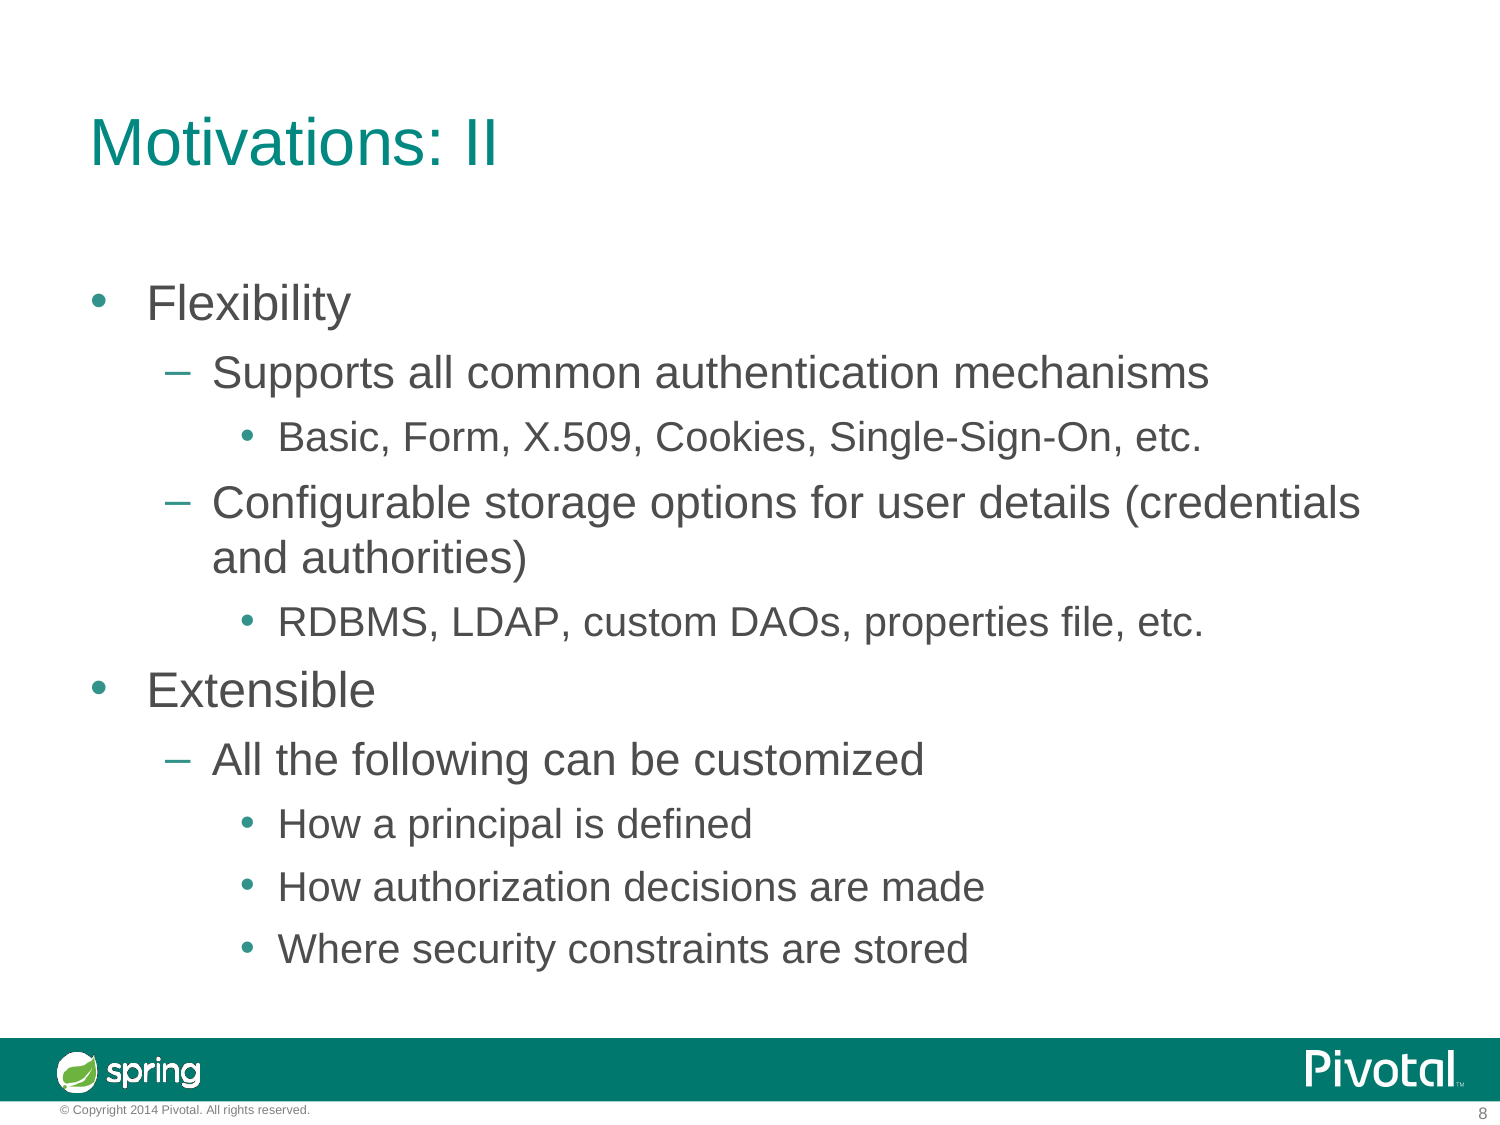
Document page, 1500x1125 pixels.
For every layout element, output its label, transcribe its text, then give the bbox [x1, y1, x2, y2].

list Flexibility Supports all common authentication mechanisms Basic, Form, X.509, Cookies, Single-Sign-On, etc. Configurable storage options for user details (credentials and authorities) RDBMS, LDAP, custom DAOs, properties file, etc. Extensible All the following can be customized How a principal is defined How authorization decisions are made Where security constraints are stored [75, 262, 1426, 1005]
picture [32, 1041, 210, 1103]
picture [1306, 1050, 1464, 1087]
title Motivations: II [75, 45, 1426, 233]
